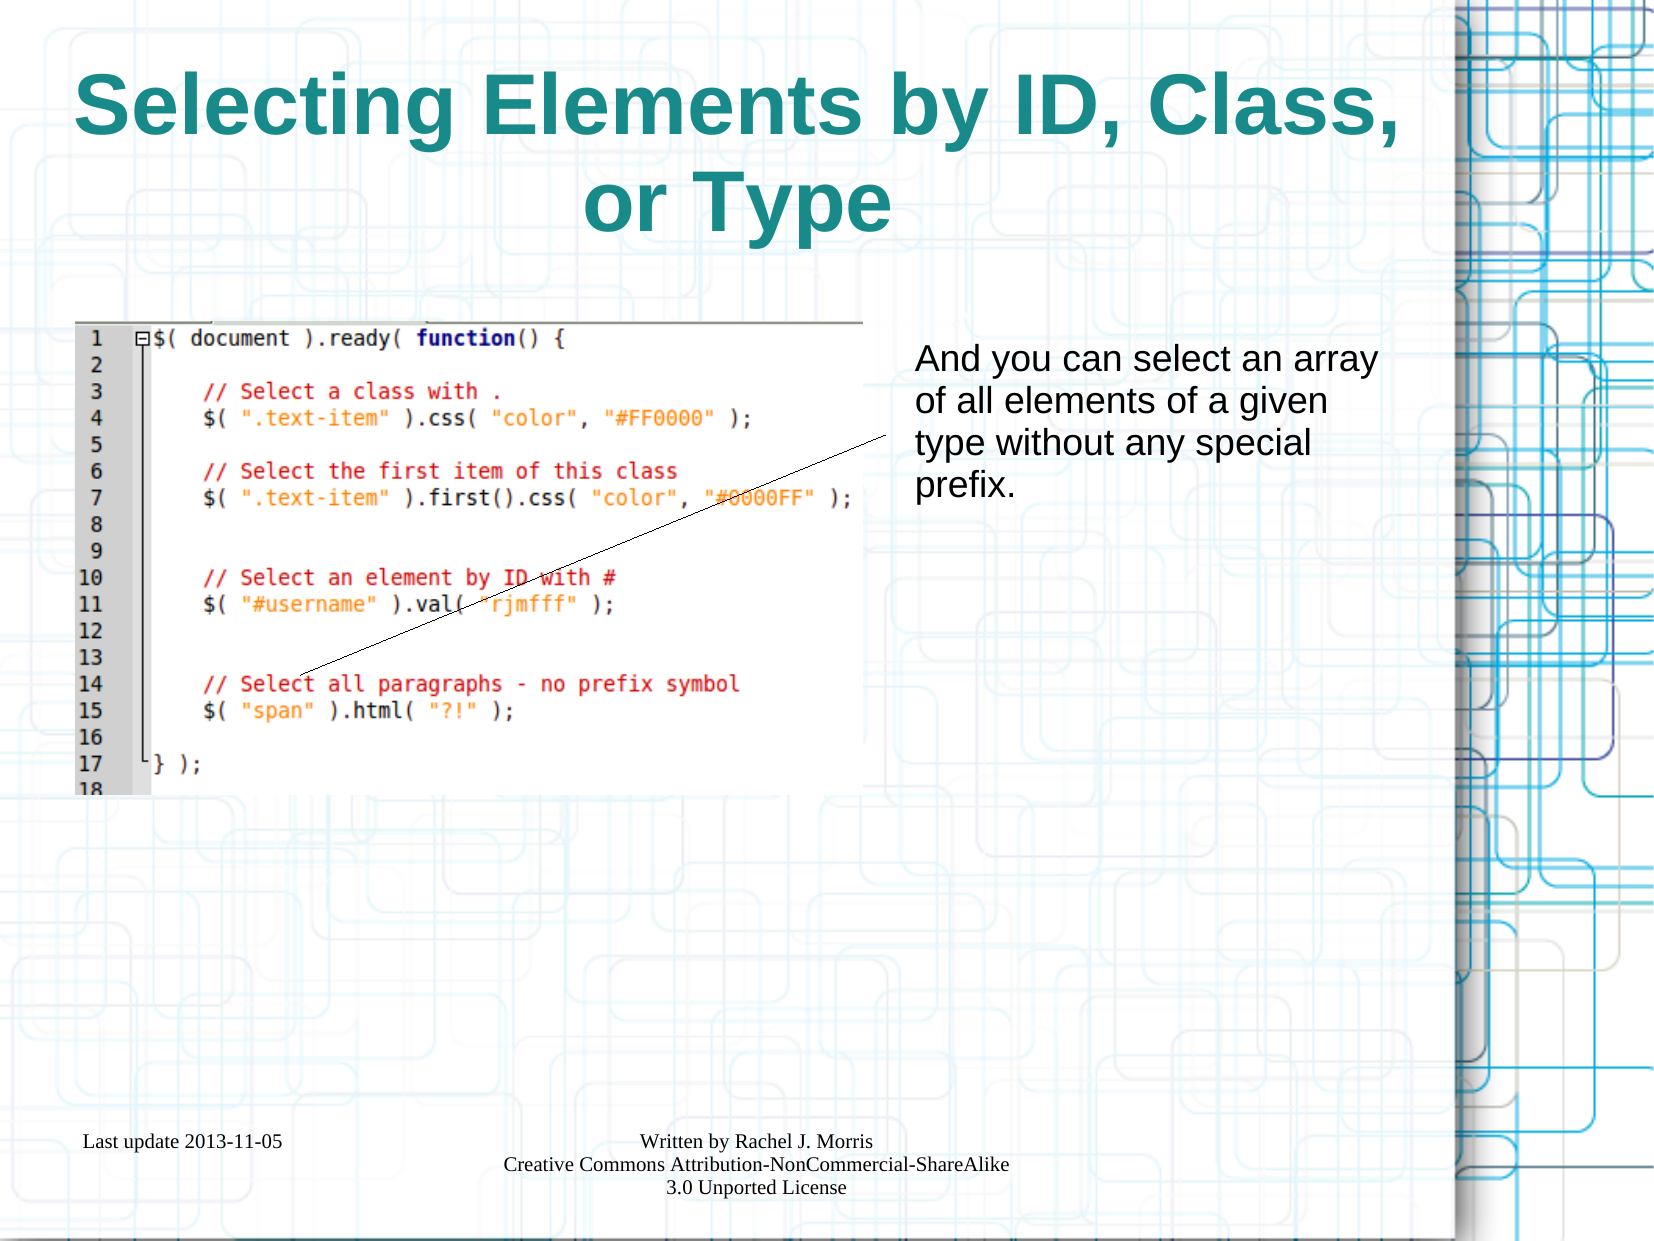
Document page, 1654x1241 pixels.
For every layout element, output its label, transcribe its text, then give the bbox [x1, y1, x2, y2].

title Selecting Elements by ID, Class, or Type [59, 49, 1418, 257]
text_box And you can select an array of all elements of a given type without any special prefix. [900, 330, 1411, 513]
picture [0, 0, 1654, 1241]
